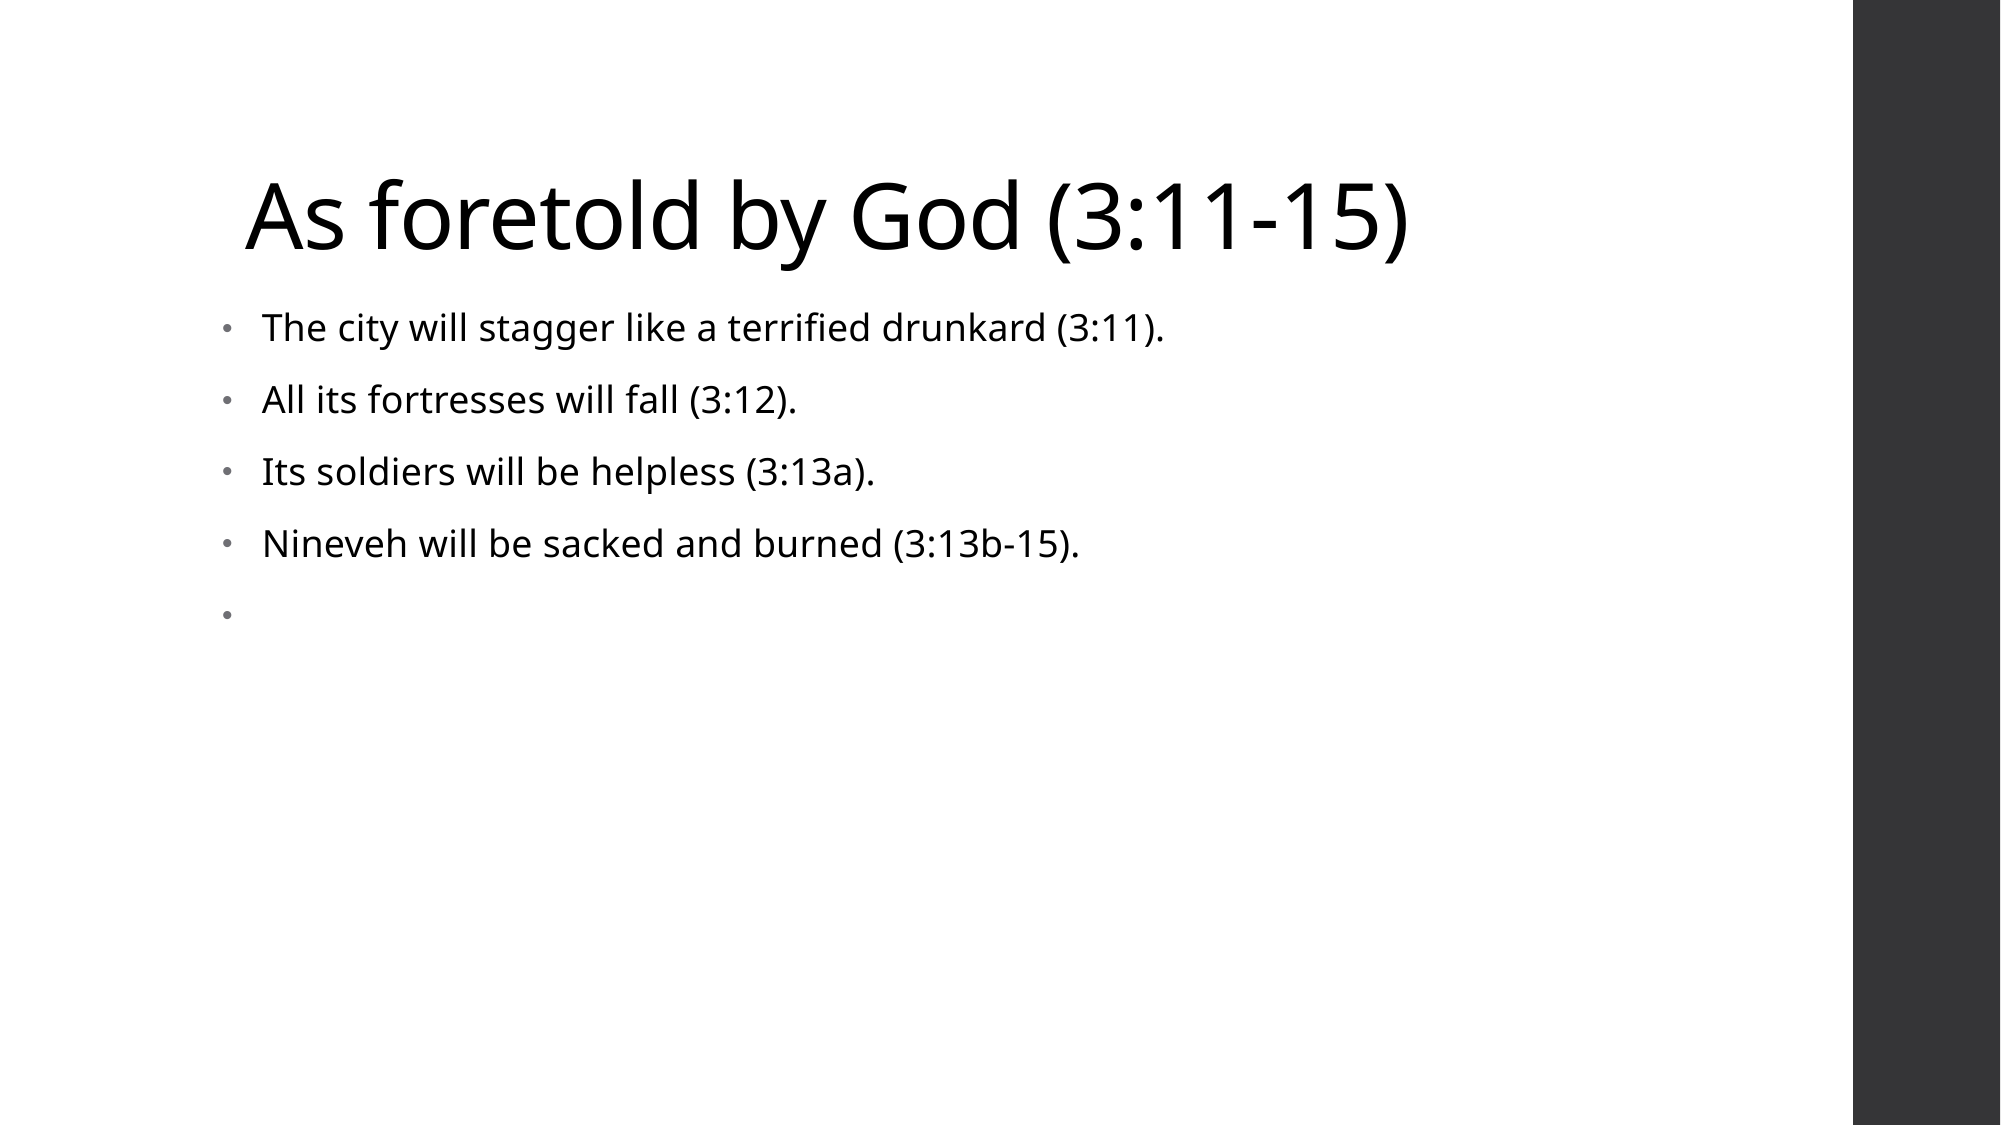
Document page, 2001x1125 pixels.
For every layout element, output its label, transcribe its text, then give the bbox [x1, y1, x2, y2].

title As foretold by God (3:11-15) [206, 60, 1797, 278]
list The city will stagger like a terrified drunkard (3:11). All its fortresses will fall (3:12). Its soldiers will be helpless (3:13a). Nineveh will be sacked and burned (3:13b-15). [206, 299, 1617, 1014]
